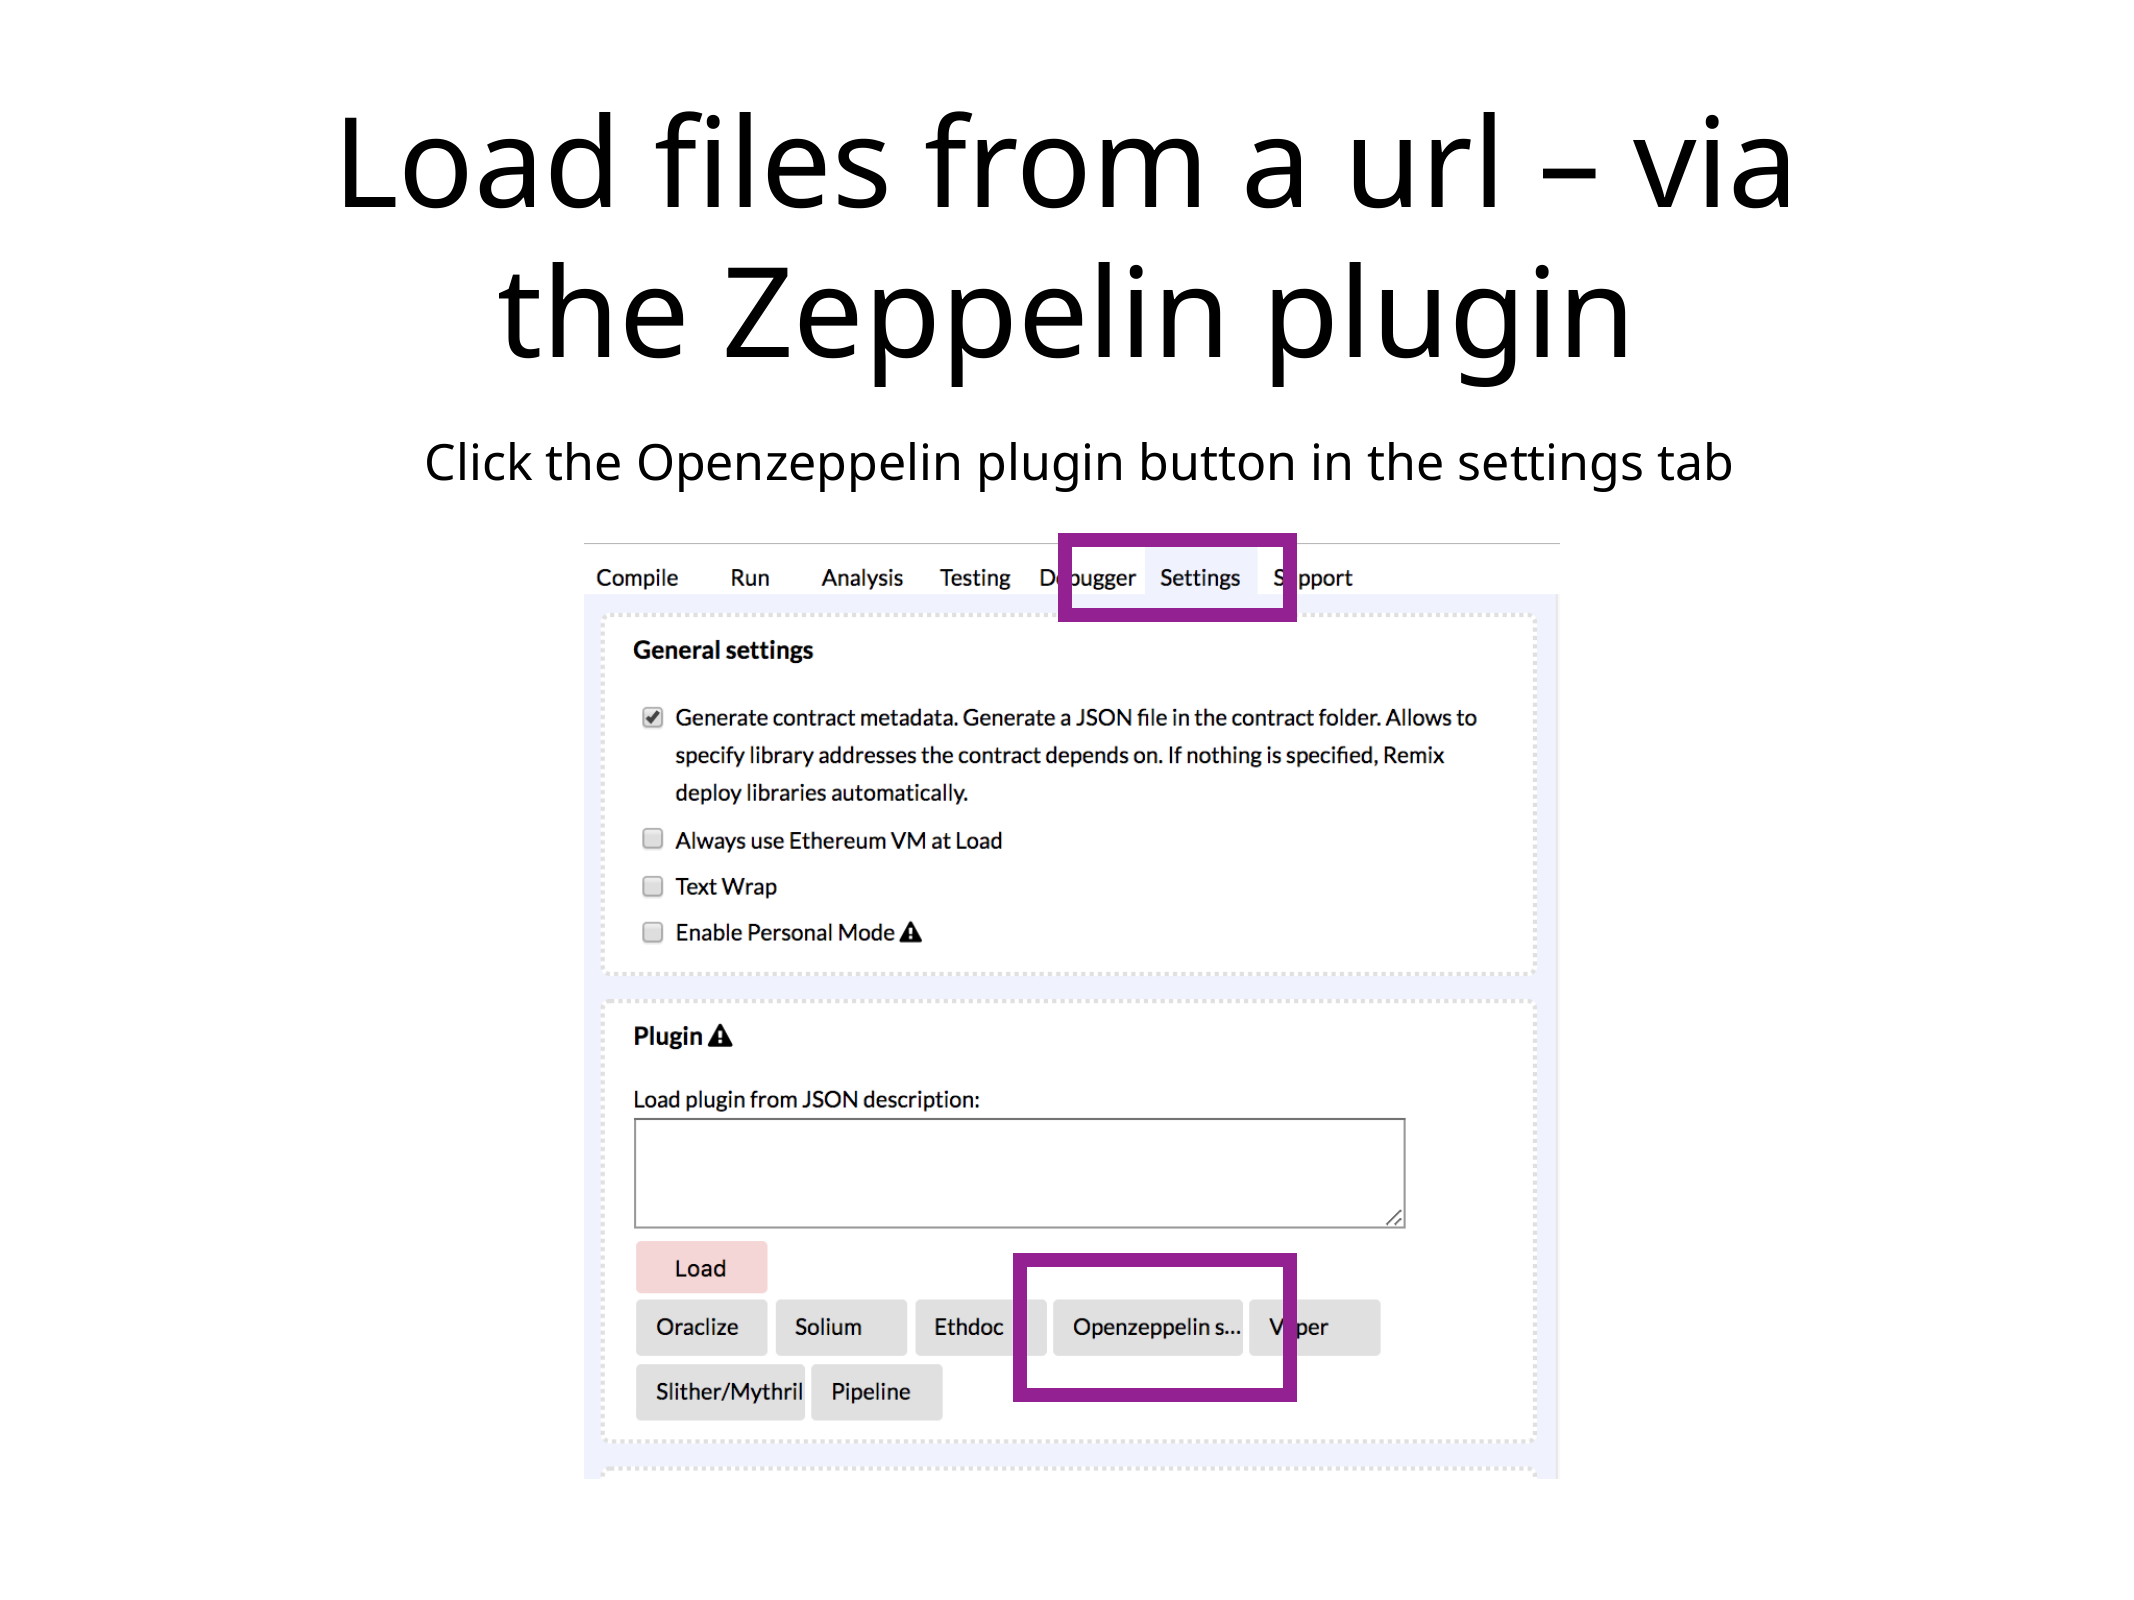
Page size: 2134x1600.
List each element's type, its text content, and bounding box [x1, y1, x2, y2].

title Load files from a url – via the Zeppelin plugin [208, 15, 1925, 240]
picture [584, 542, 1560, 1479]
picture [1072, 547, 1283, 608]
text_box Click the Openzeppelin plugin button in the settings tab [180, 420, 1981, 494]
